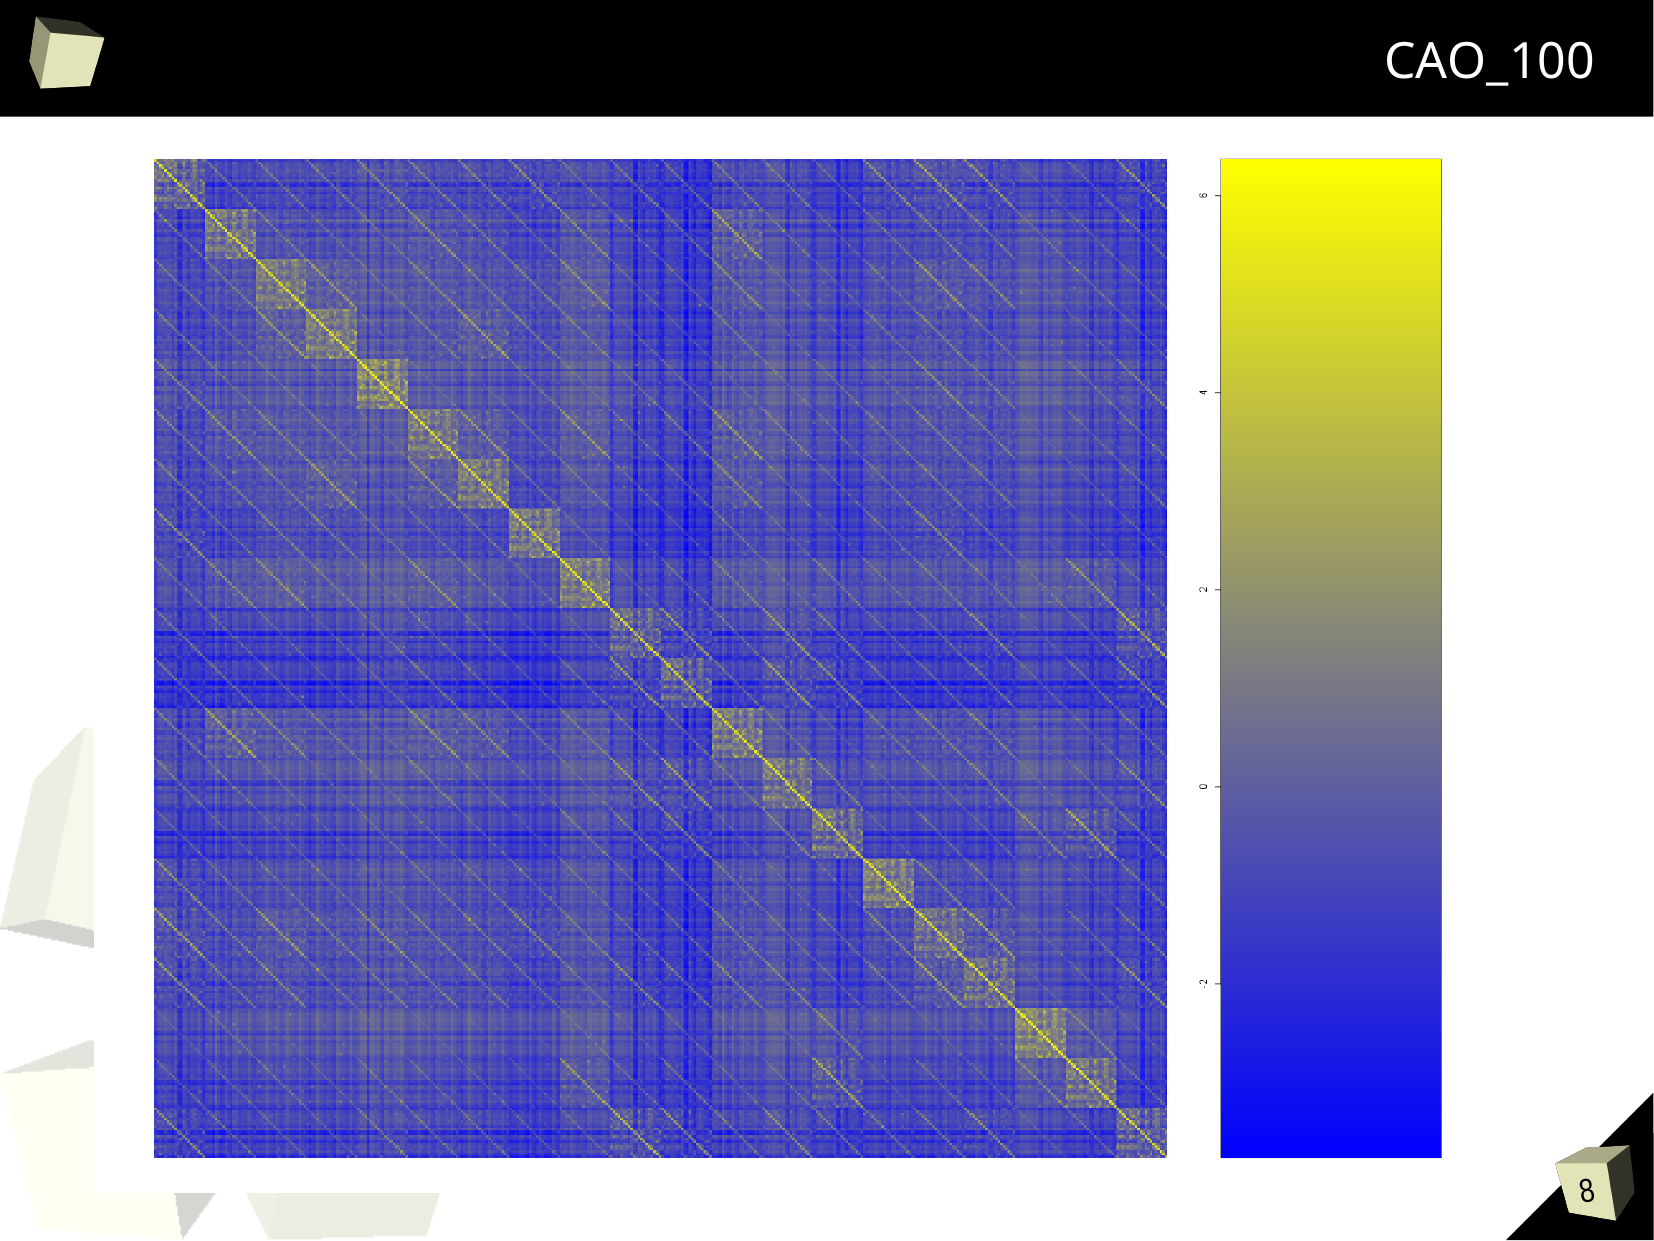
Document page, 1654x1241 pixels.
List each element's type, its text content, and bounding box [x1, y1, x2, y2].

picture [0, 129, 1465, 1241]
title CAO_100 [118, 0, 1595, 119]
